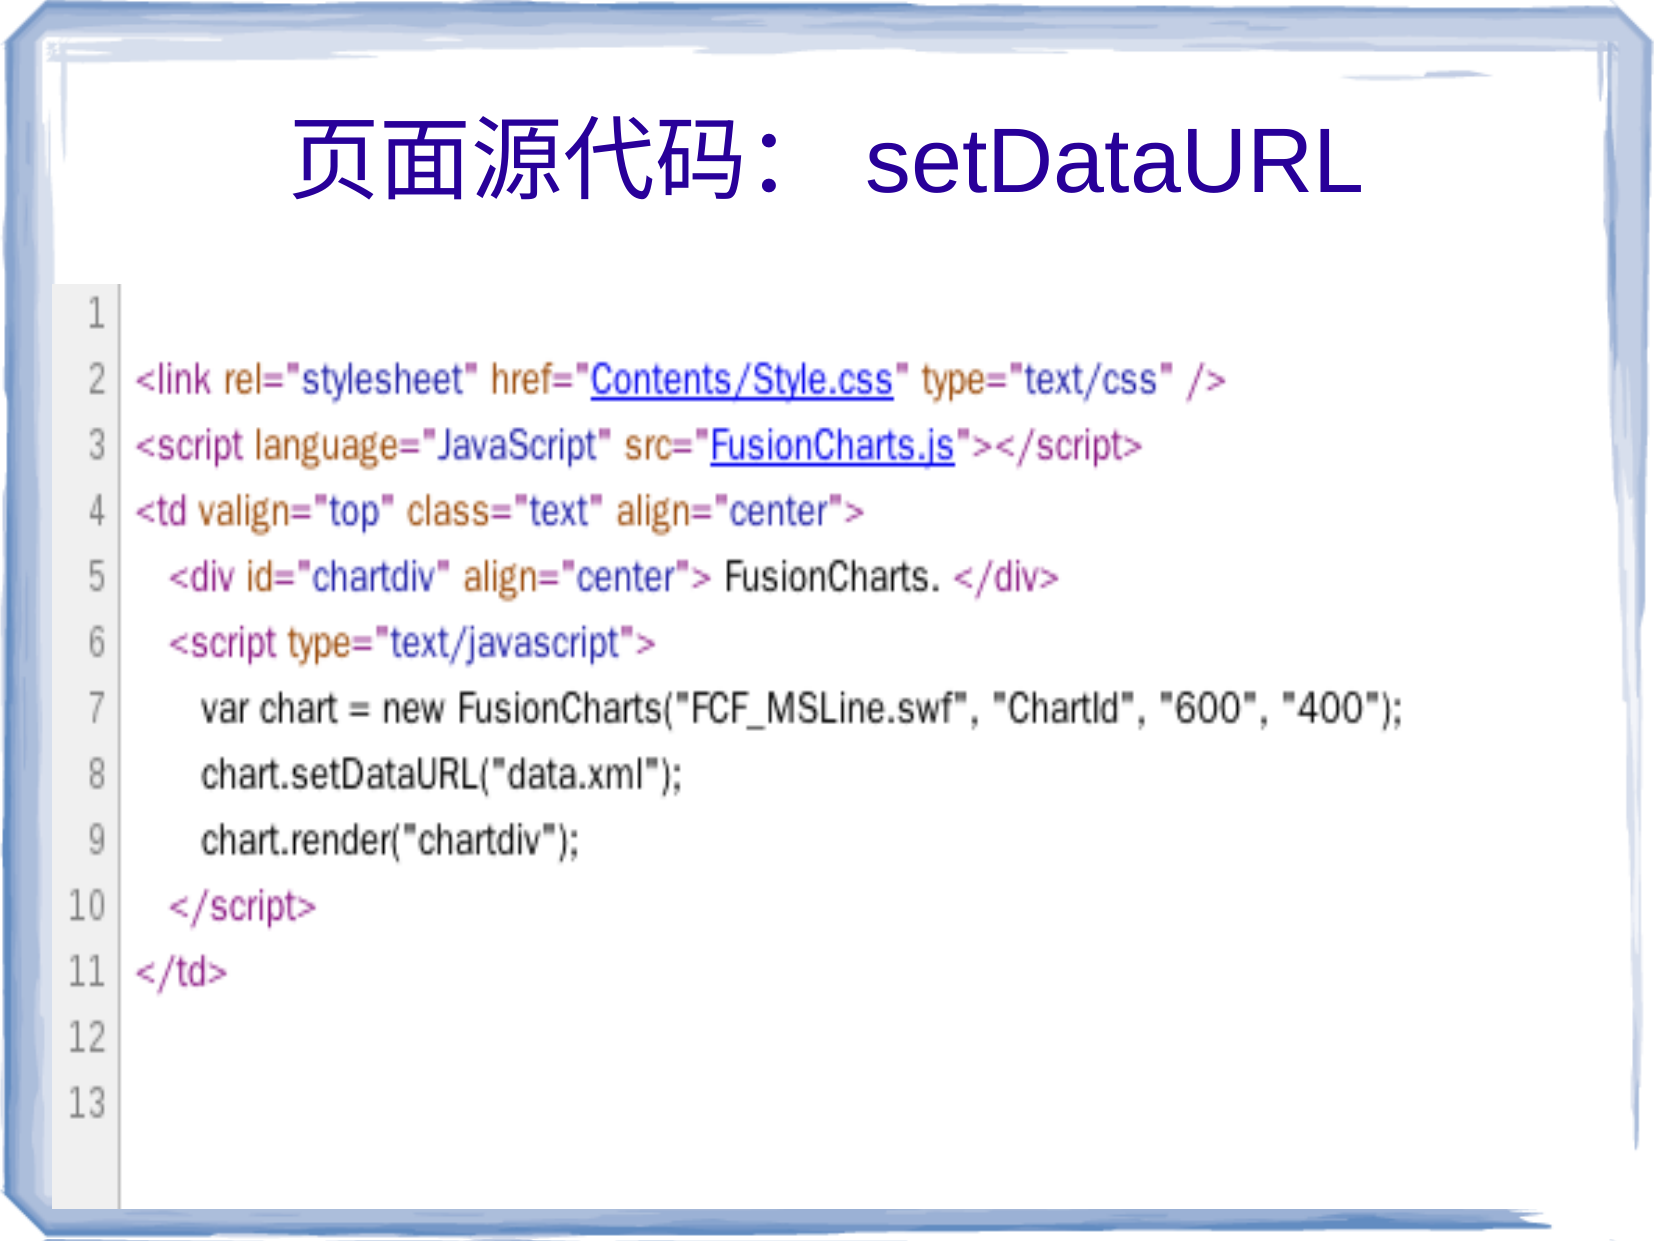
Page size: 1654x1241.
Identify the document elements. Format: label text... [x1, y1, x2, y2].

title 页面源代码：setDataURL [82, 49, 1571, 257]
picture [0, 0, 1654, 1241]
